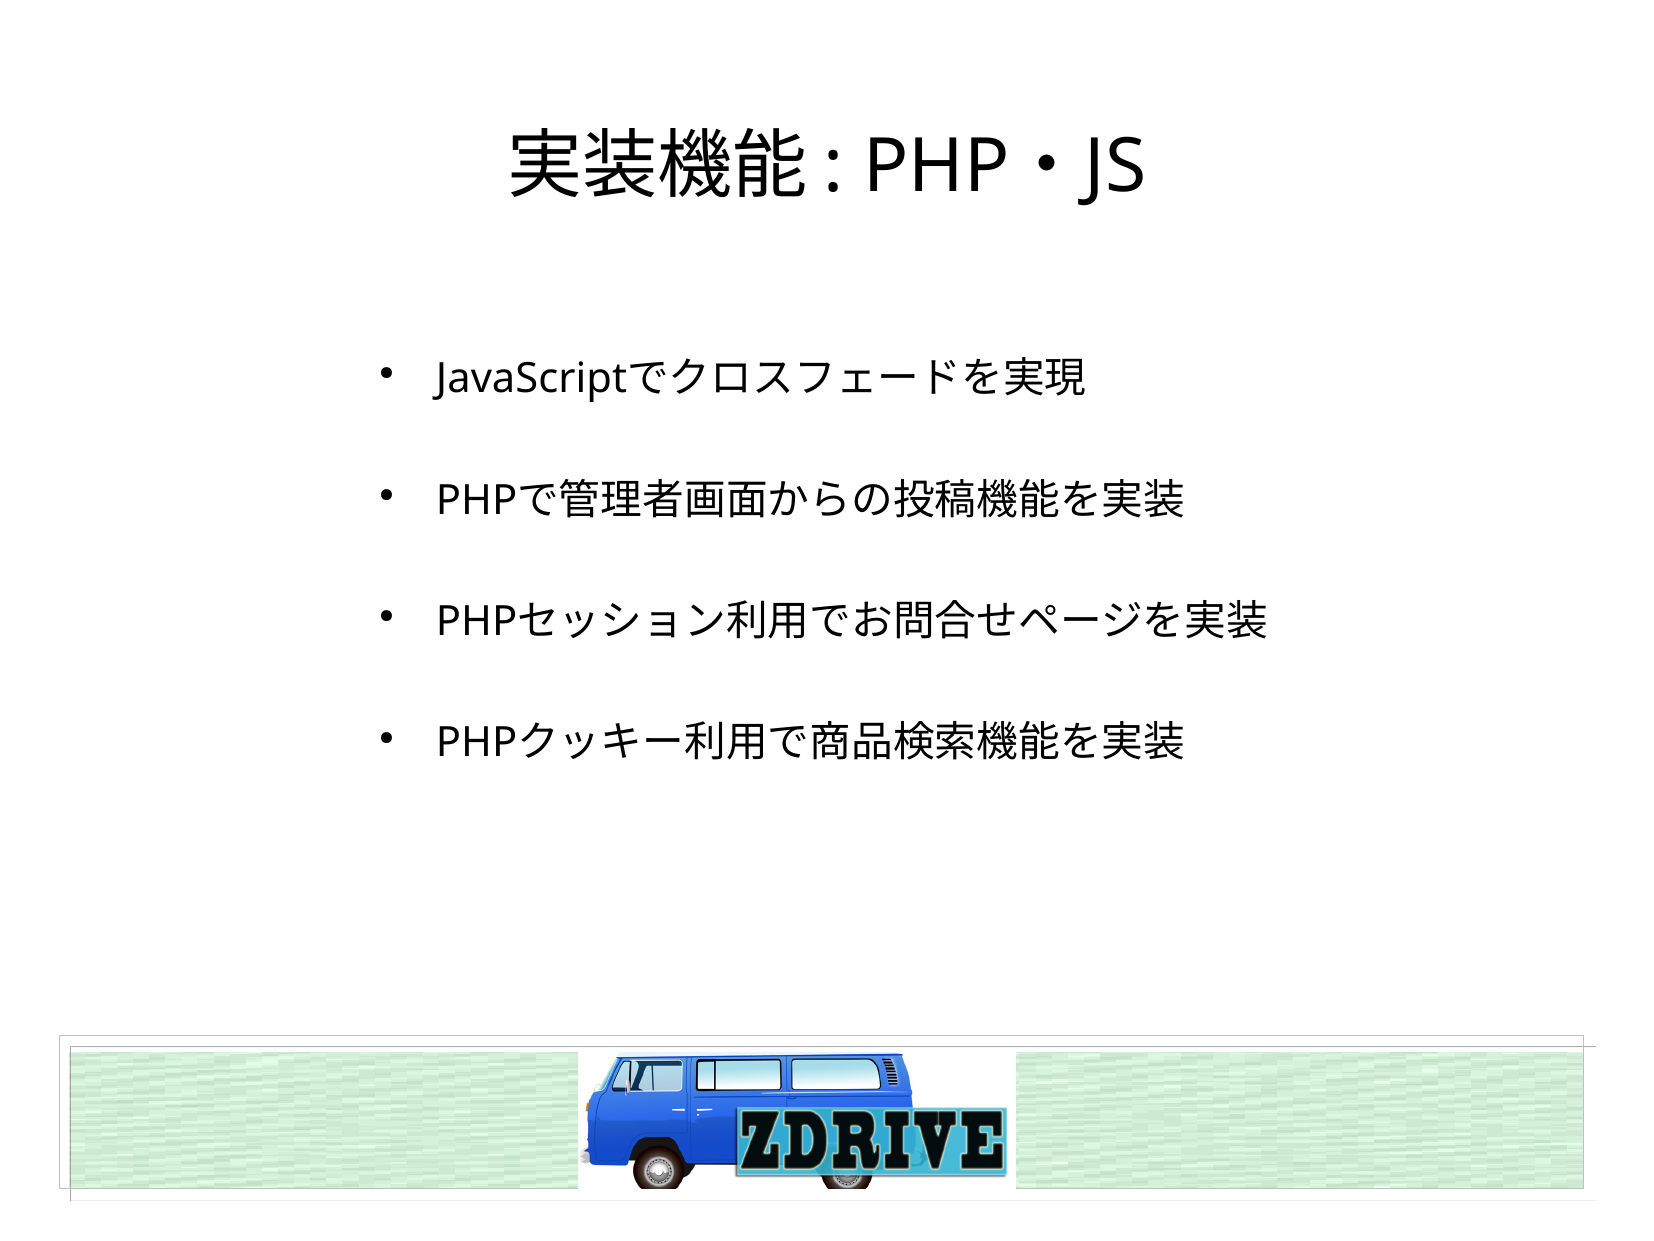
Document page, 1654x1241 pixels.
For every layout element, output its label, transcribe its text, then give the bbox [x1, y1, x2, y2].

title 実装機能 : PHP・JS [135, 104, 1518, 213]
subtitle JavaScriptでクロスフェードを実現 PHPで管理者画面からの投稿機能を実装 PHPセッション利用でお問合せページを実装 PHPクッキー利用で商品検索機能を実装 [118, 283, 1571, 1016]
picture [72, 1052, 1583, 1189]
